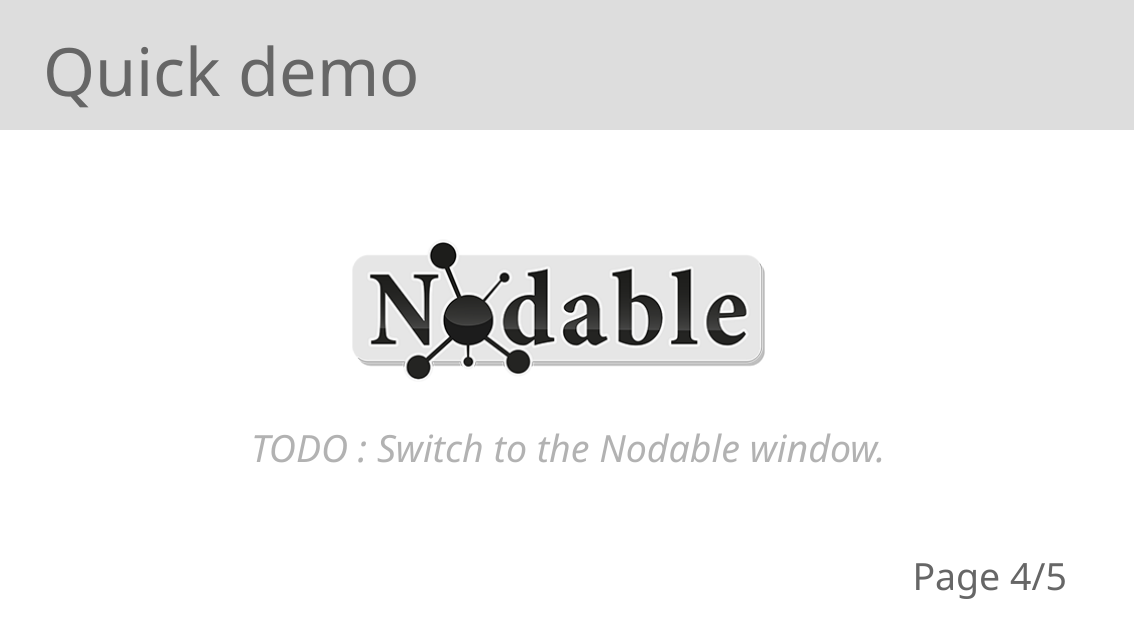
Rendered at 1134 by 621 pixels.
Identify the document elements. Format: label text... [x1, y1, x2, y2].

text_box [0, 0, 1134, 130]
text_box Quick demo [28, 17, 458, 115]
text_box Page <numéro>/5 [897, 543, 1123, 621]
text_box TODO : Switch to the Nodable window. [236, 389, 945, 536]
picture [342, 236, 774, 388]
